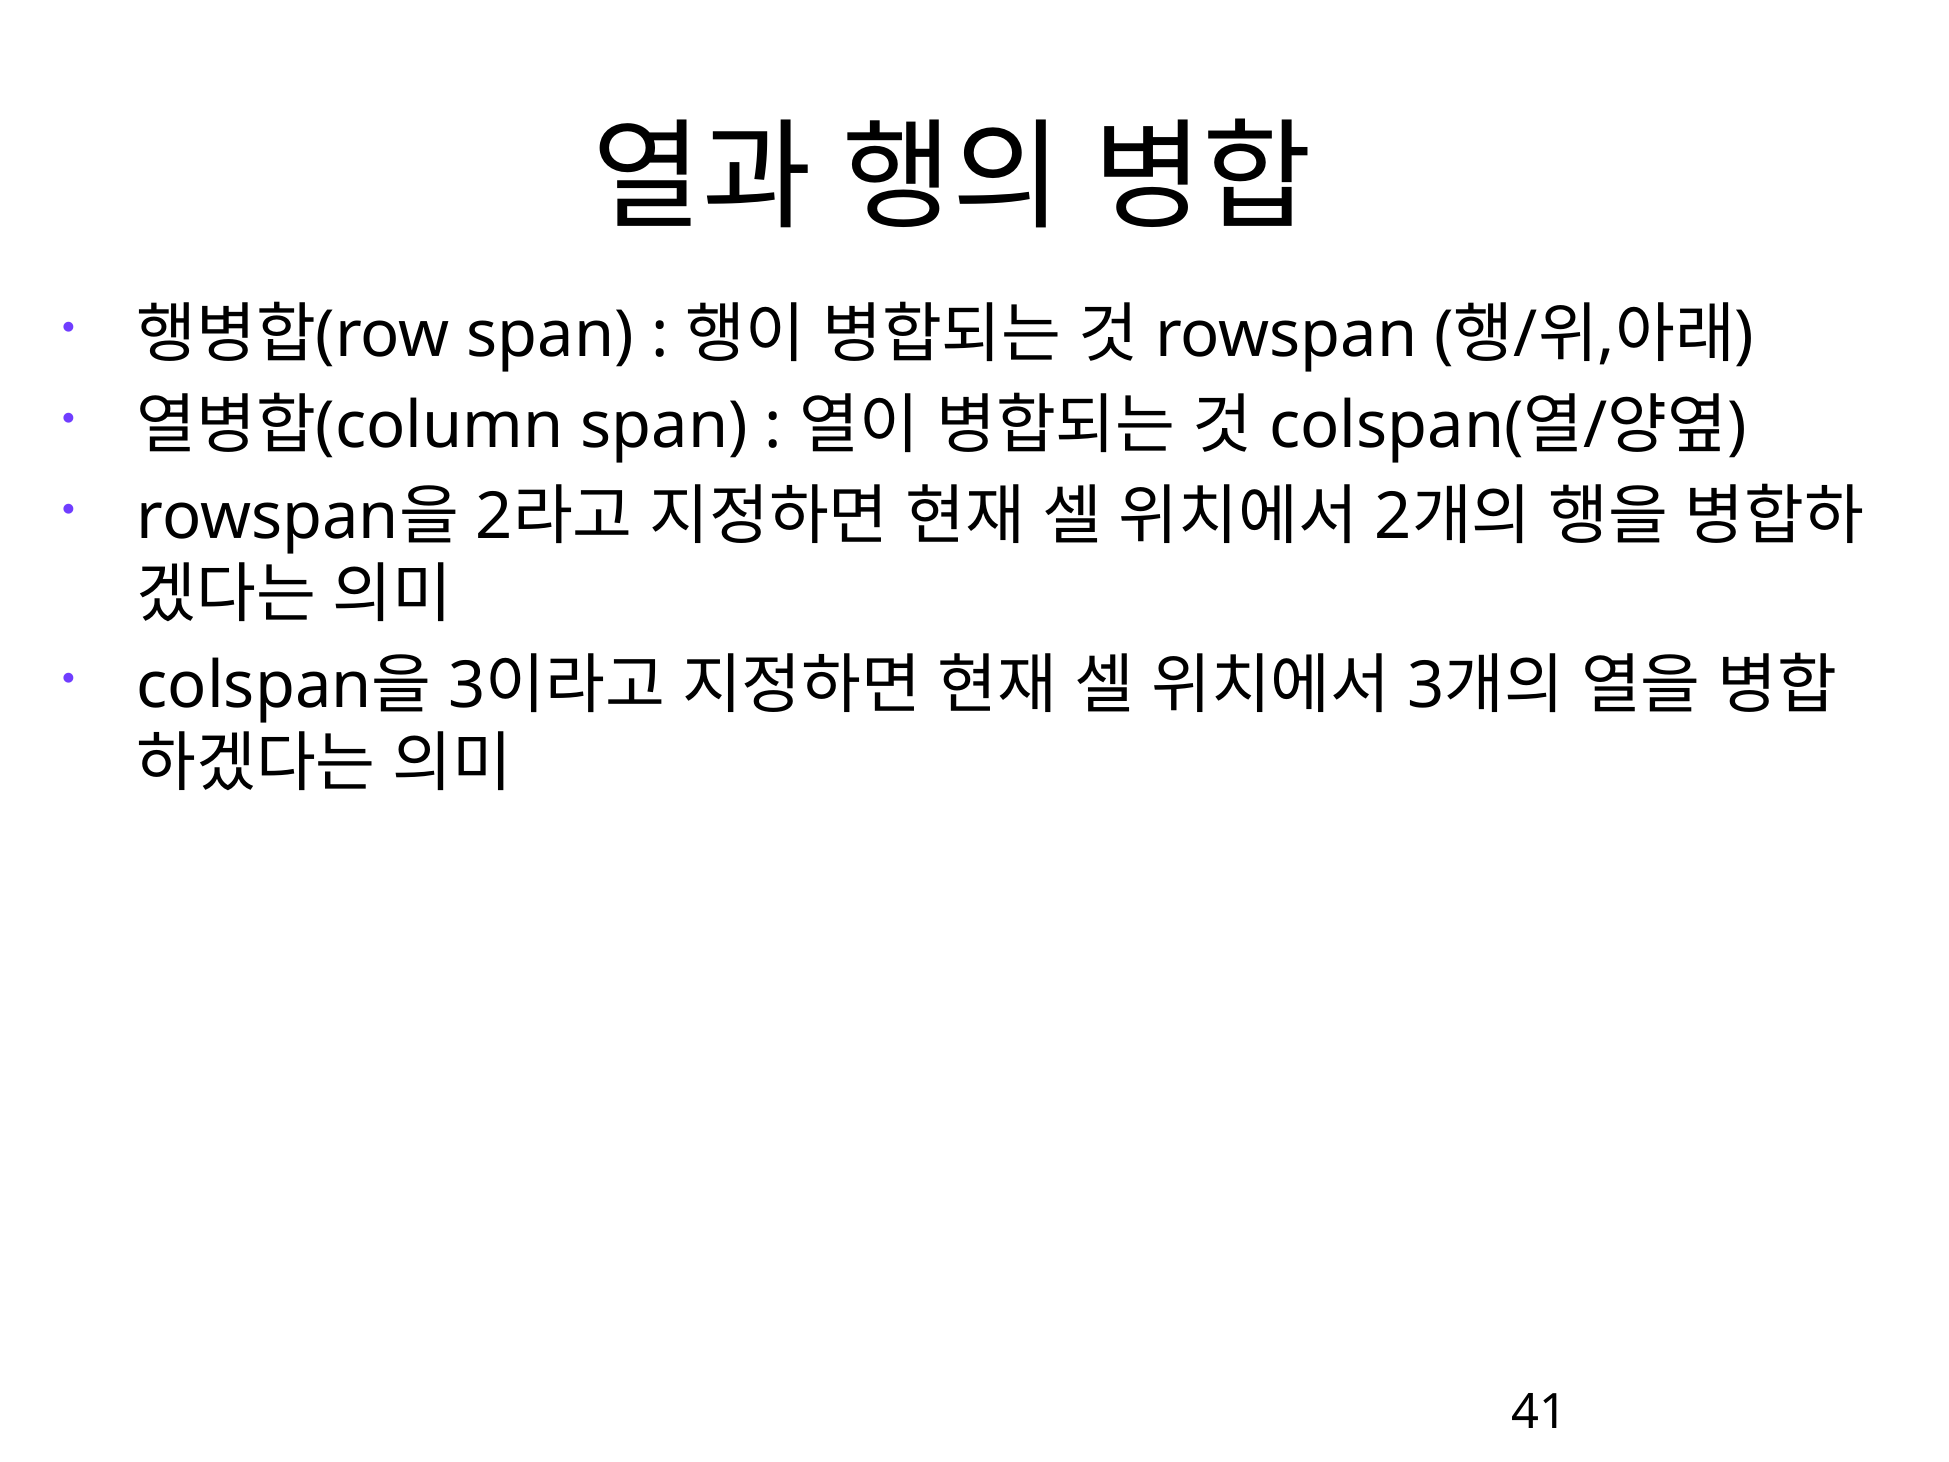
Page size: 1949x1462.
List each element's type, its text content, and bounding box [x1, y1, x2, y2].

list 행병합(row span) : 행이 병합되는 것 rowspan (행/위,아래) 열병합(column span) : 열이 병합되는 것 colspan(열/양옆) rowspan을 2라고 지정하면 현재 셀 위치에서 2개의 행을 병합하겠다는 의미 colspan을 3이라고 지정하면 현재 셀 위치에서 3개의 열을 병합하겠다는 의미 [48, 284, 1897, 1343]
title 열과 행의 병합 [156, 92, 1749, 255]
slide_number <숫자> [1496, 1372, 1899, 1462]
